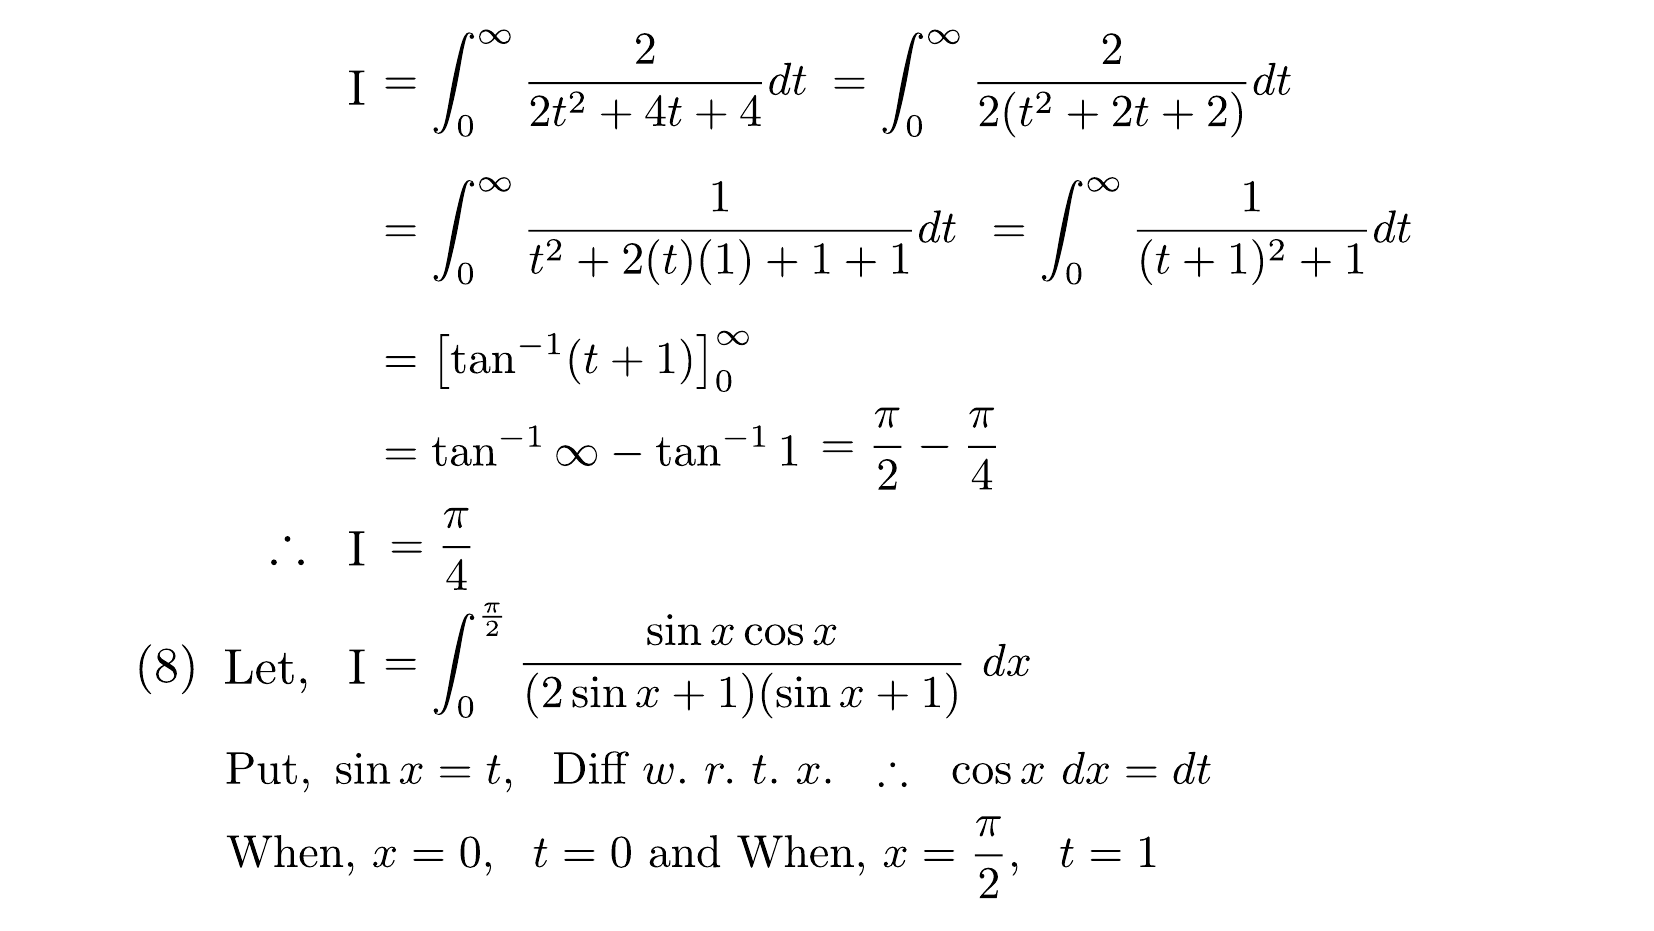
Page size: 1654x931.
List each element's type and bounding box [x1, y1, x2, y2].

text_box [833, 29, 1291, 138]
text_box [349, 70, 365, 105]
text_box [822, 407, 996, 490]
text_box [385, 425, 798, 467]
text_box [385, 29, 807, 137]
text_box [137, 644, 194, 695]
text_box [385, 602, 1030, 719]
text_box [349, 649, 365, 684]
text_box [226, 816, 1156, 899]
text_box [385, 330, 749, 392]
text_box [226, 751, 1211, 793]
text_box [993, 177, 1412, 286]
text_box [349, 531, 365, 566]
text_box [271, 536, 304, 566]
text_box [391, 507, 471, 590]
text_box [385, 177, 957, 286]
text_box [225, 649, 307, 694]
subtitle [59, 35, 1607, 898]
